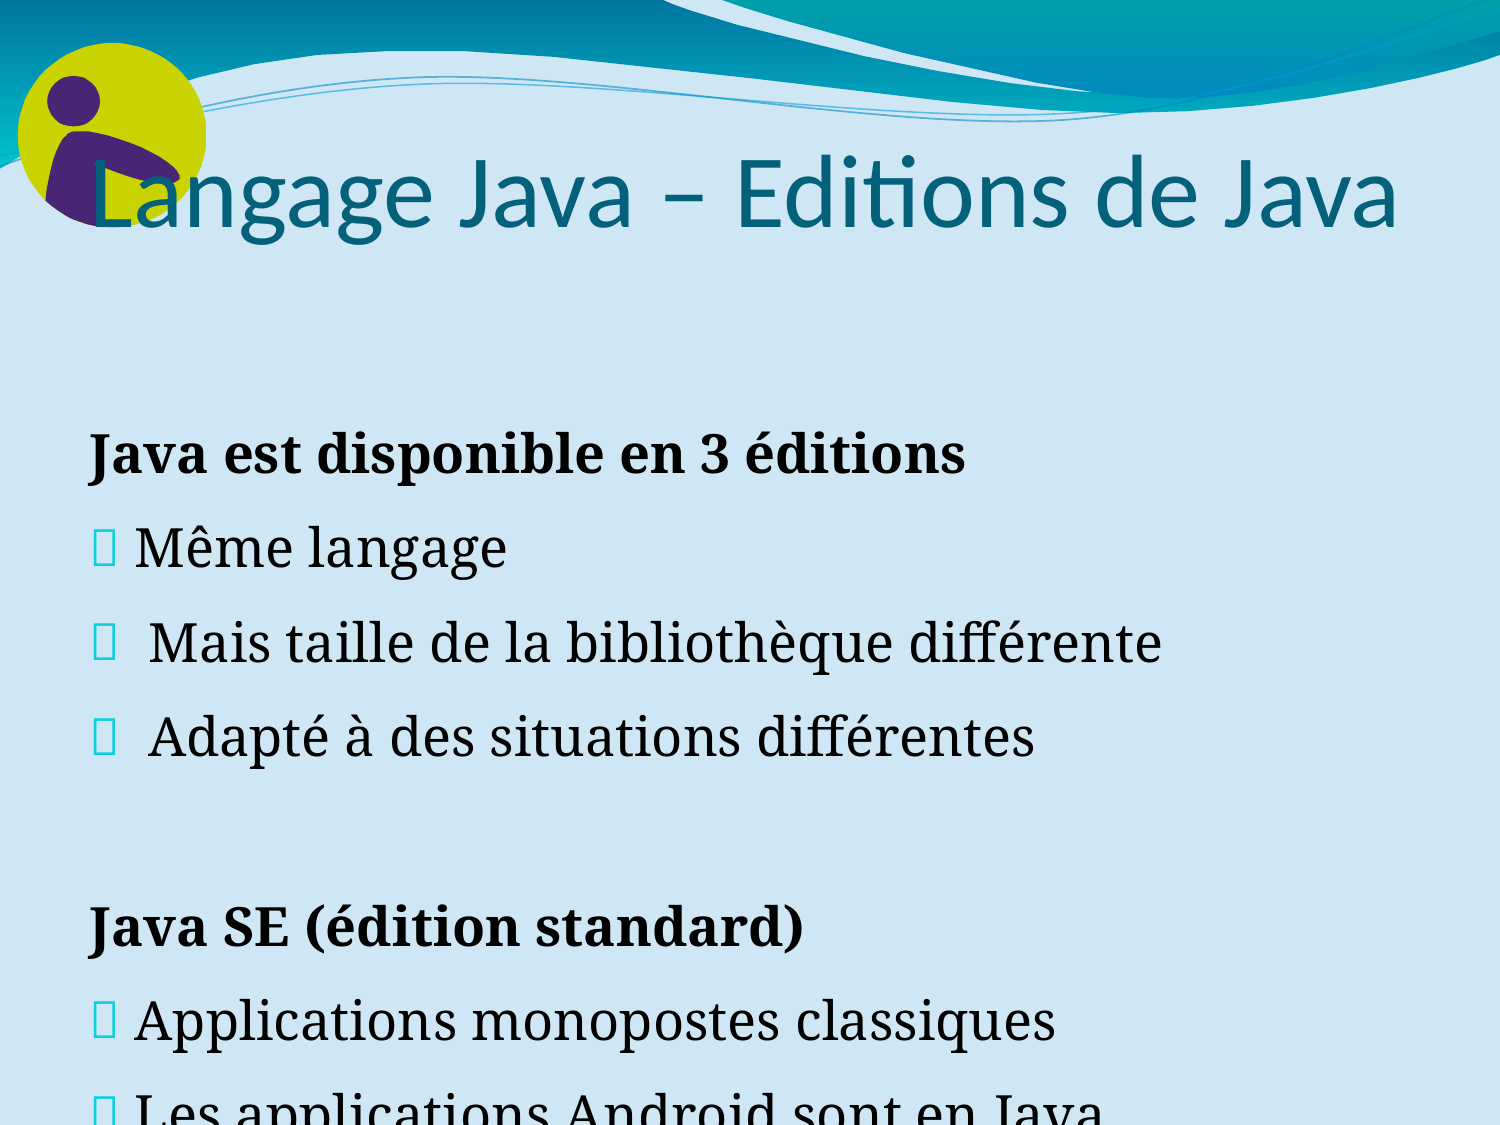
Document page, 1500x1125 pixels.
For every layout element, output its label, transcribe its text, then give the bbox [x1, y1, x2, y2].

list Java est disponible en 3 éditions Même langage Mais taille de la bibliothèque différente Adapté à des situations différentes Java SE (édition standard) Applications monopostes classiques Les applications Android sont en Java [75, 317, 1425, 1079]
title Langage Java – Editions de Java [75, 115, 1425, 303]
